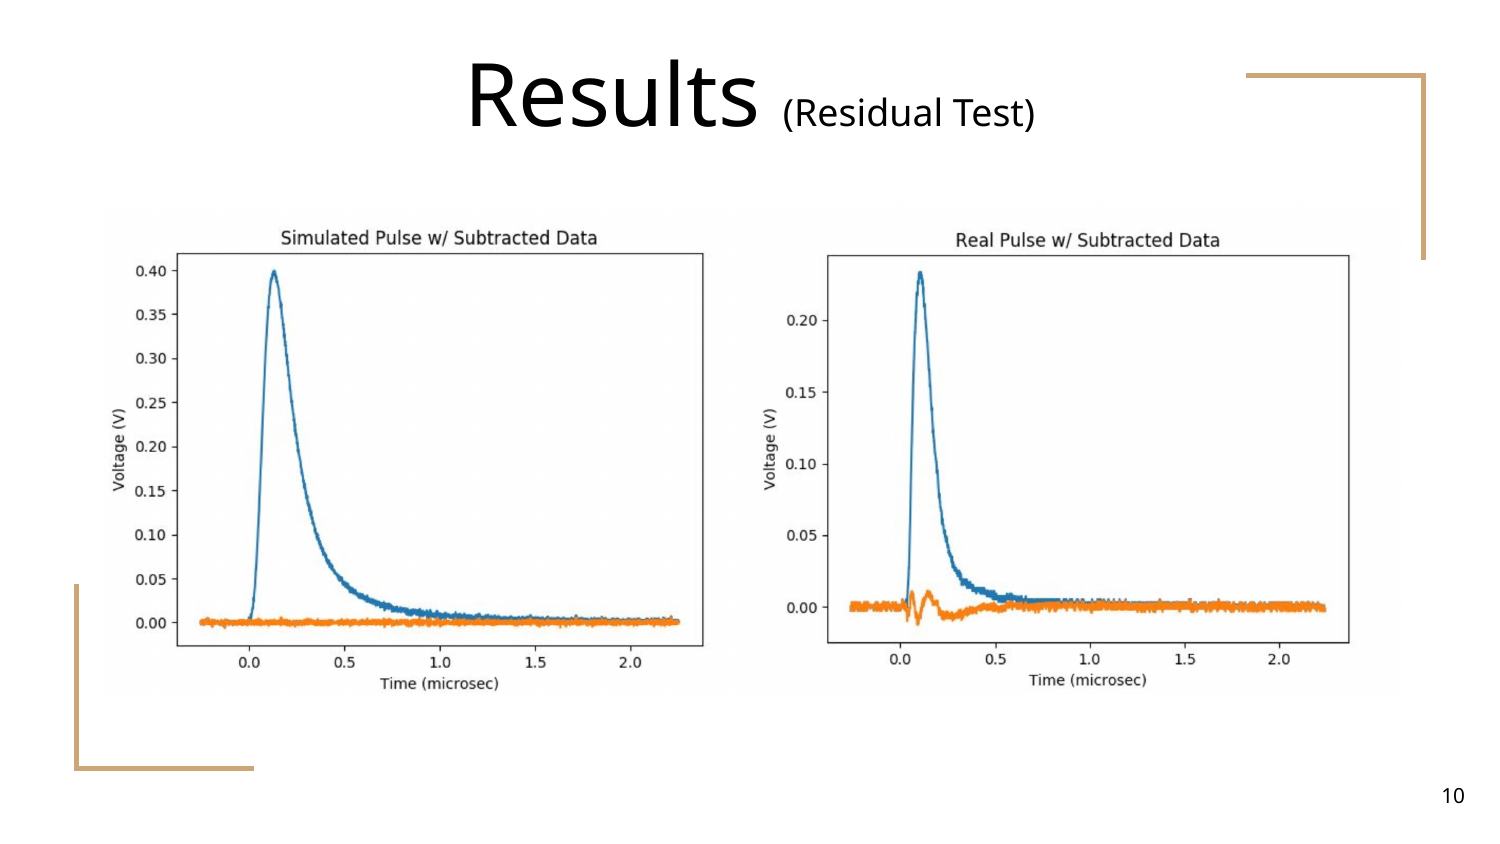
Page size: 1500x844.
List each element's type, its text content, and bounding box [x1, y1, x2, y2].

picture [99, 201, 1404, 699]
slide_number <number> [1389, 764, 1480, 830]
title Results (Residual Test) [126, 0, 1374, 205]
